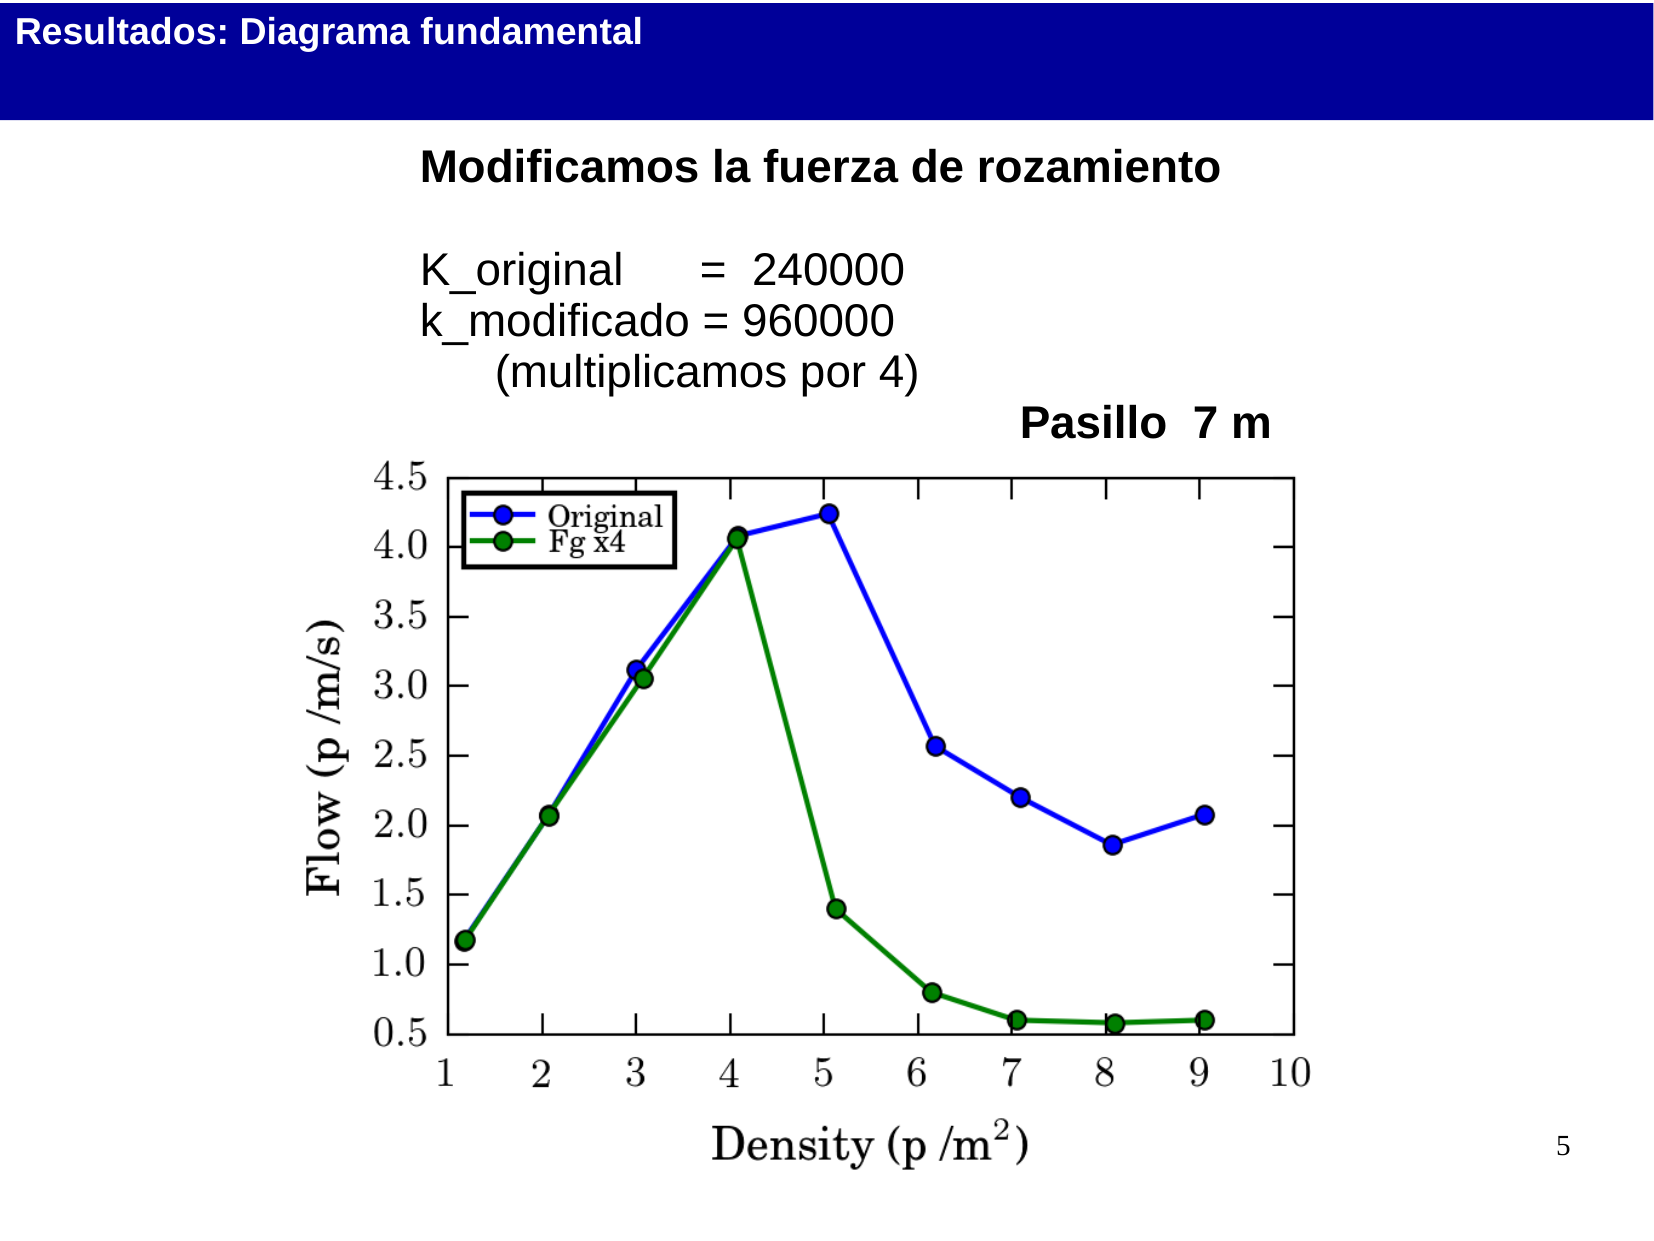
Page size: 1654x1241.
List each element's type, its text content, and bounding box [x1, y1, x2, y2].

picture [270, 422, 1351, 1206]
text_box Modificamos la fuerza de rozamiento K_original = 240000 k_modificado = 960000 (multiplicamos por 4) [405, 133, 1336, 406]
text_box Resultados: Diagrama fundamental [0, 3, 1654, 121]
text_box Pasillo 7 m [1005, 390, 1321, 466]
